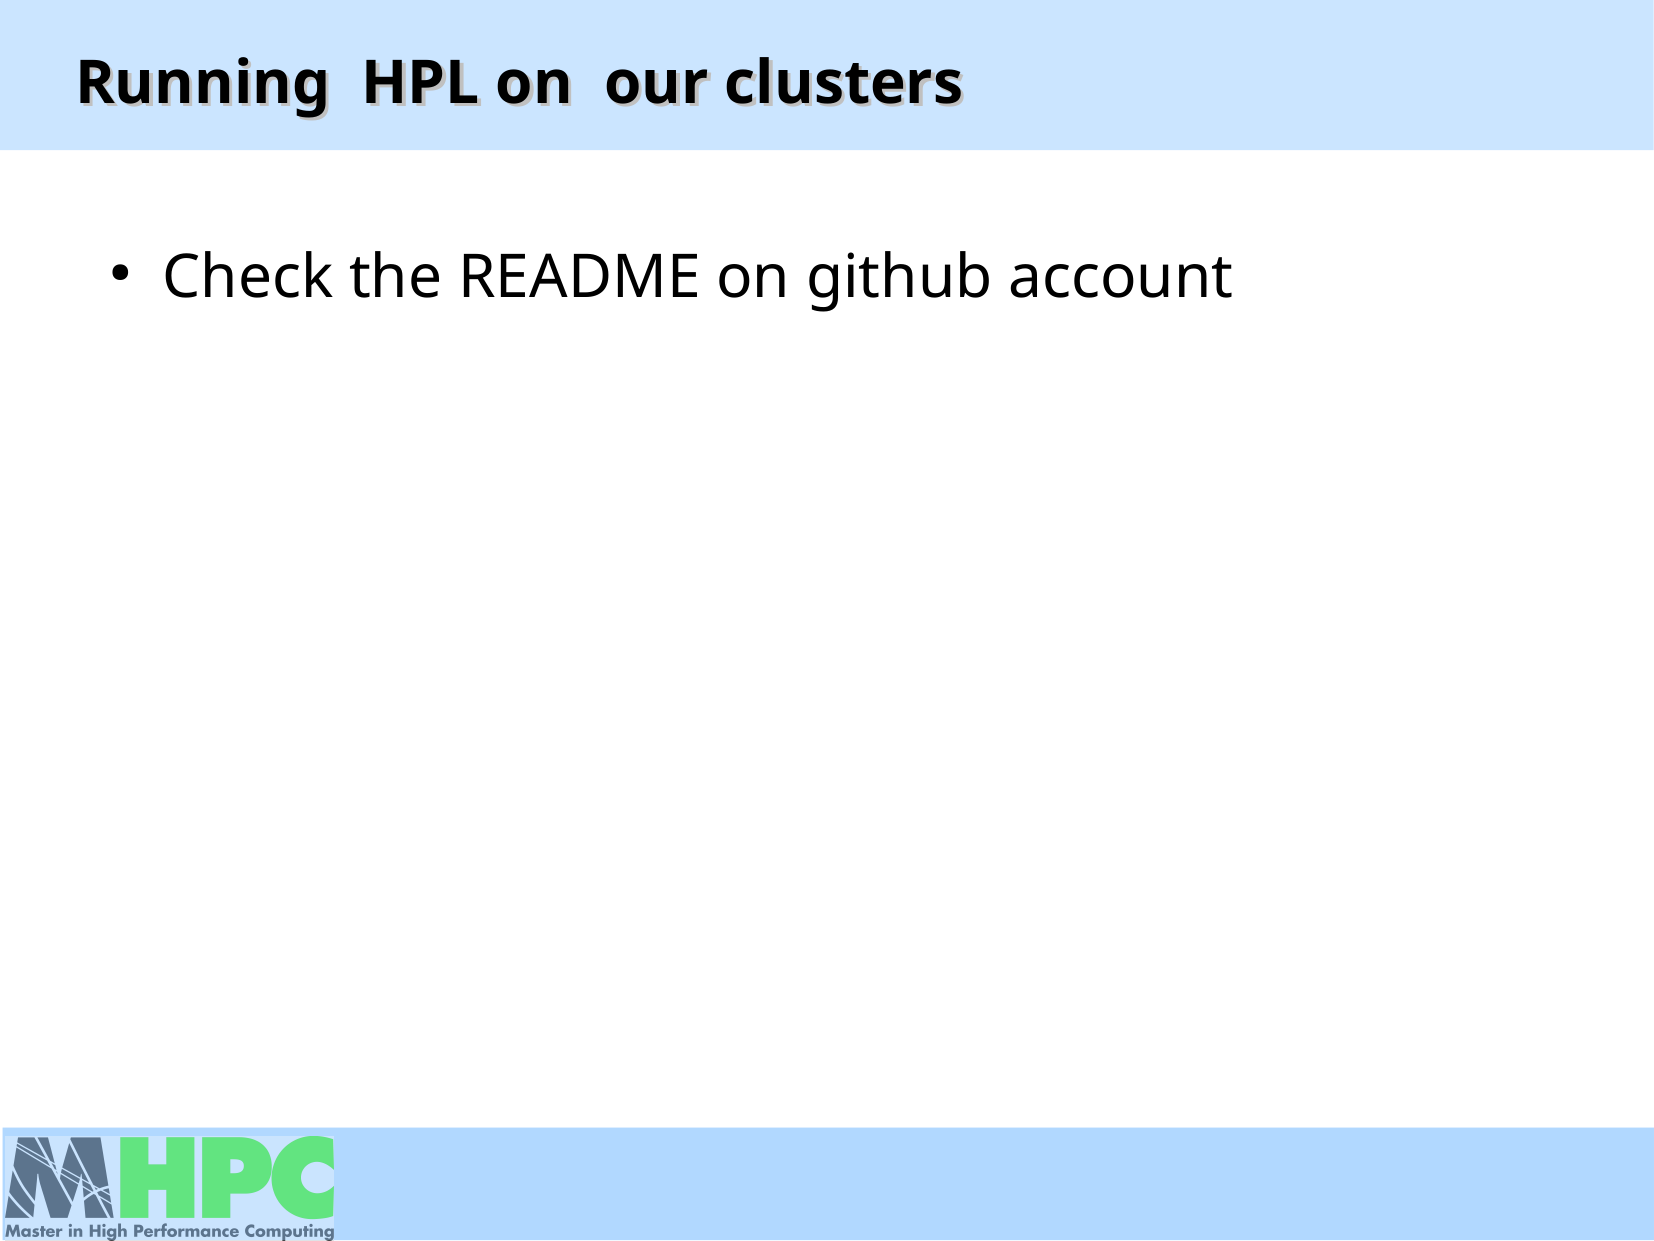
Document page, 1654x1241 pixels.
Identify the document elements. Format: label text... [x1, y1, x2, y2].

title Running HPL on our clusters [75, 0, 1421, 184]
list Check the README on github account [62, 232, 1576, 976]
